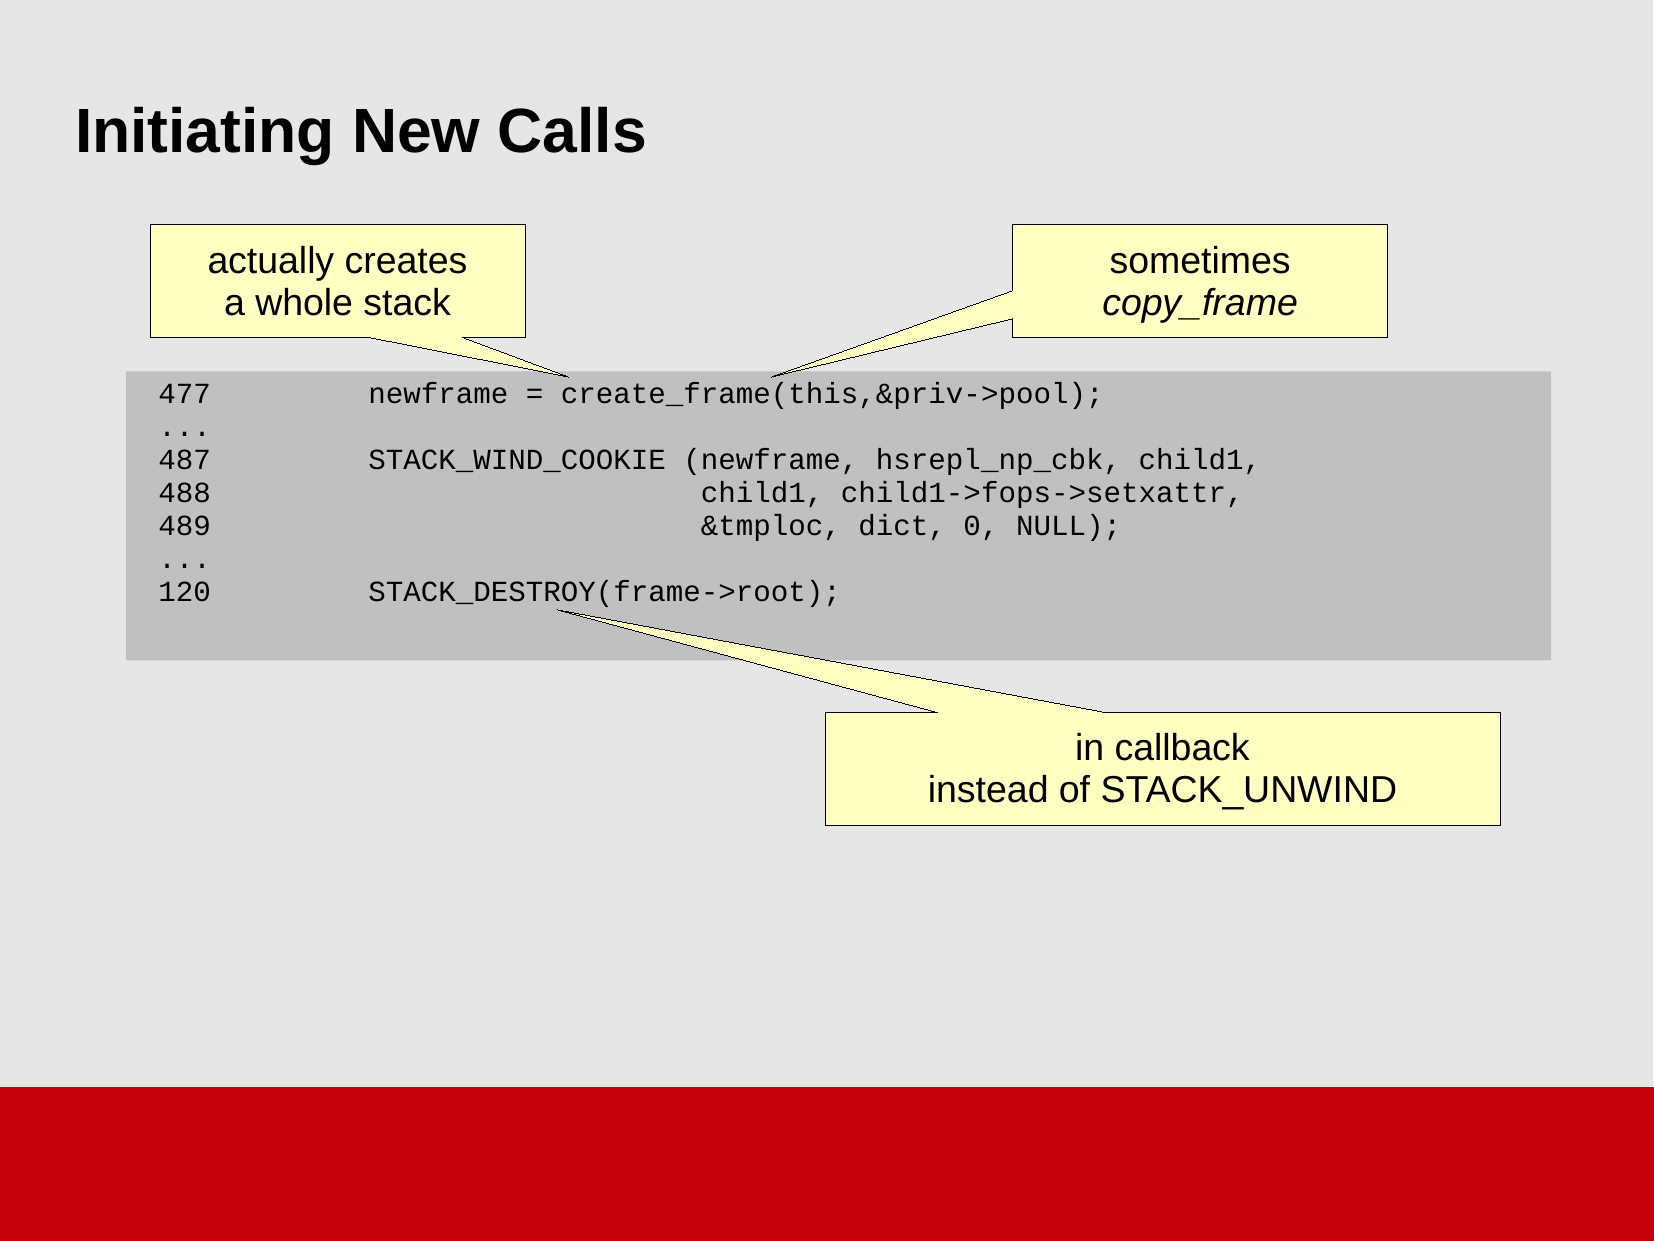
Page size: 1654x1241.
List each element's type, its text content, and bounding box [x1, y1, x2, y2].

text_box in callback instead of STACK_UNWIND [557, 609, 1501, 826]
title Initiating New Calls [75, 37, 1564, 226]
text_box actually creates a whole stack [150, 224, 569, 378]
text_box sometimes copy_frame [771, 224, 1388, 378]
text_box 477 newframe = create_frame(this,&priv->pool); ... 487 STACK_WIND_COOKIE (newframe, hsrepl_np_cbk, child1, 488 child1, child1->fops->setxattr, 489 &tmploc, dict, 0, NULL); ... 120 STACK_DESTROY(frame->root); [126, 371, 1552, 661]
